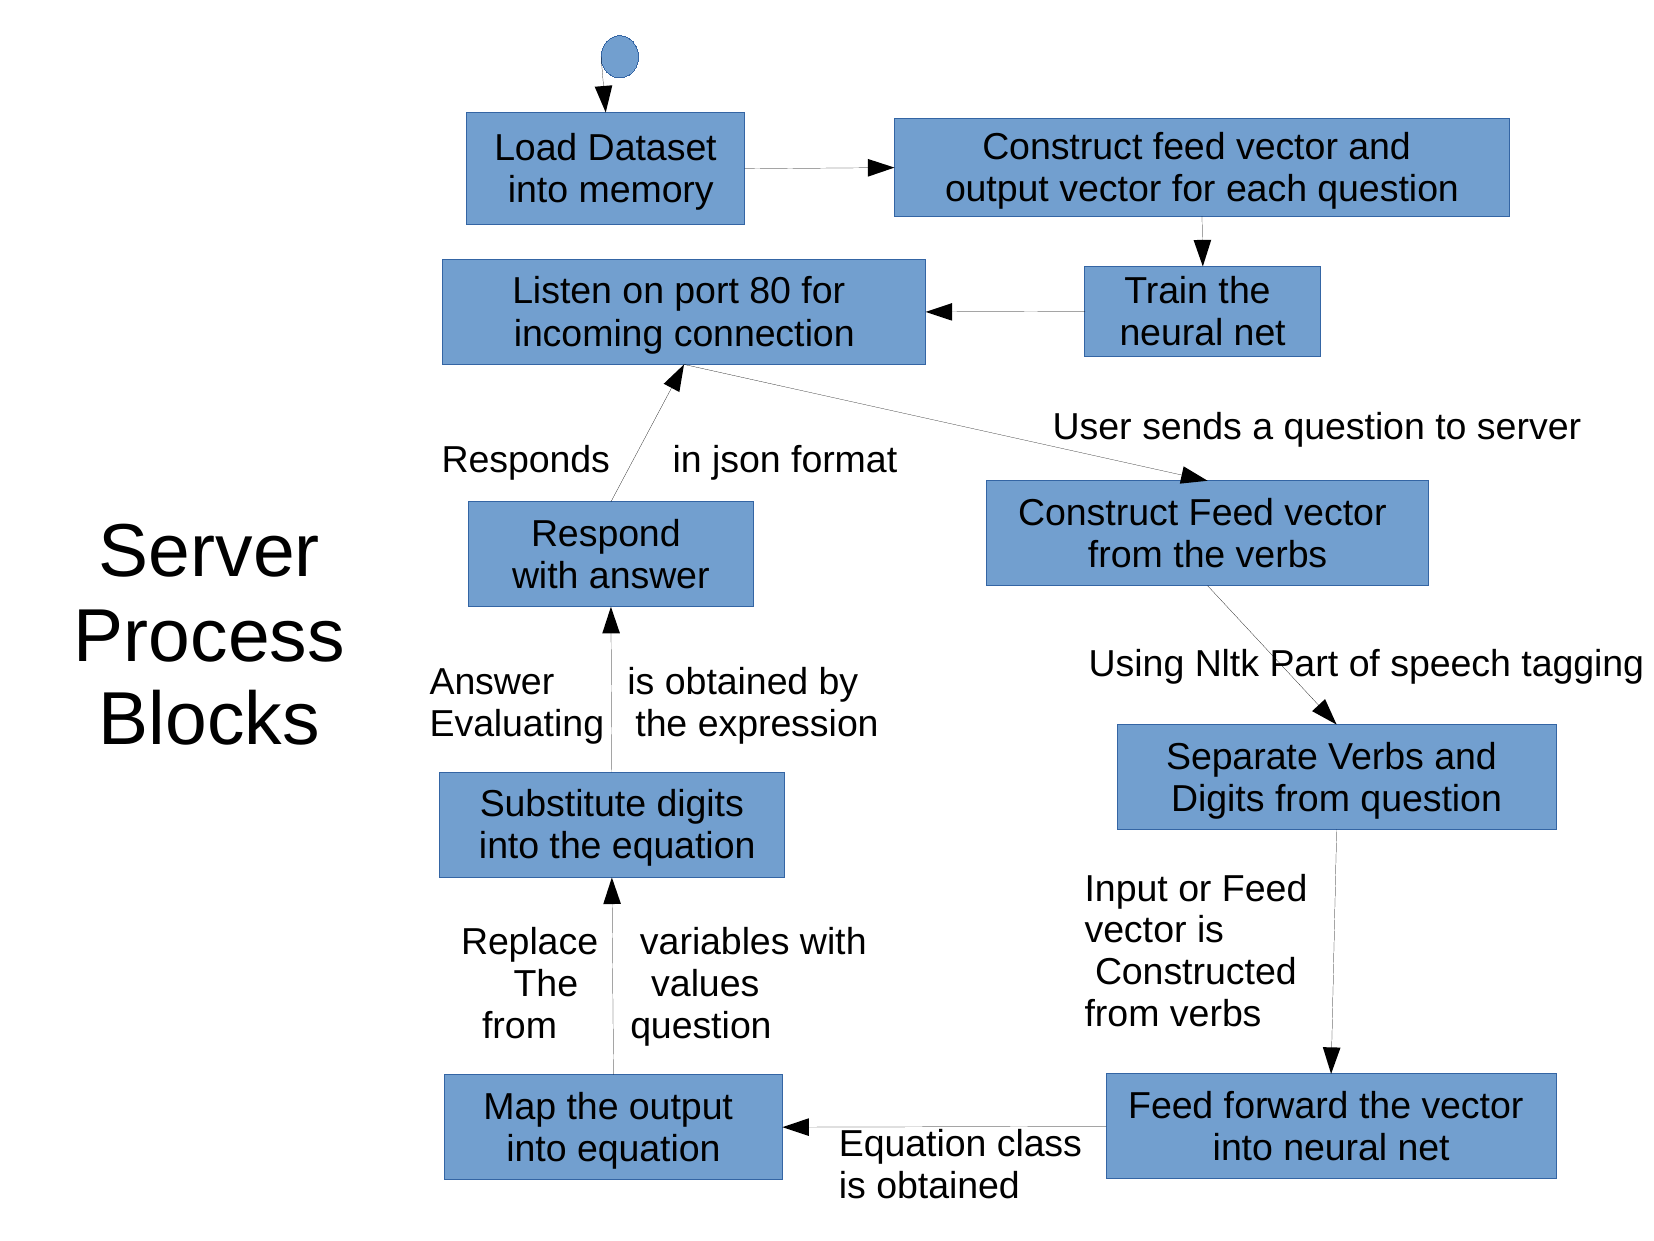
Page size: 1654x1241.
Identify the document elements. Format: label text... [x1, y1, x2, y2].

text_box Input or Feed vector is Constructed from verbs [1069, 859, 1354, 1043]
text_box Equation class is obtained [824, 1115, 1108, 1241]
text_box [601, 35, 639, 78]
text_box Respond with answer [468, 501, 754, 607]
text_box Train the neural net [1084, 266, 1321, 357]
text_box User sends a question to server [1037, 398, 1597, 456]
text_box Feed forward the vector into neural net [1106, 1073, 1557, 1179]
text_box Separate Verbs and Digits from question [1117, 724, 1557, 830]
text_box Load Dataset into memory [466, 112, 745, 225]
text_box Replace variables with The values from question [446, 913, 903, 1055]
text_box Responds in json format [427, 431, 913, 489]
title Server Process Blocks [0, 429, 427, 841]
text_box Substitute digits into the equation [439, 795, 785, 878]
text_box Map the output into equation [444, 1074, 783, 1180]
text_box Using Nltk Part of speech tagging [1073, 635, 1654, 693]
text_box Listen on port 80 for incoming connection [442, 259, 926, 365]
text_box Answer is obtained by Evaluating the expression [427, 653, 904, 795]
text_box Construct Feed vector from the verbs [986, 480, 1429, 586]
text_box Construct feed vector and output vector for each question [894, 118, 1510, 217]
